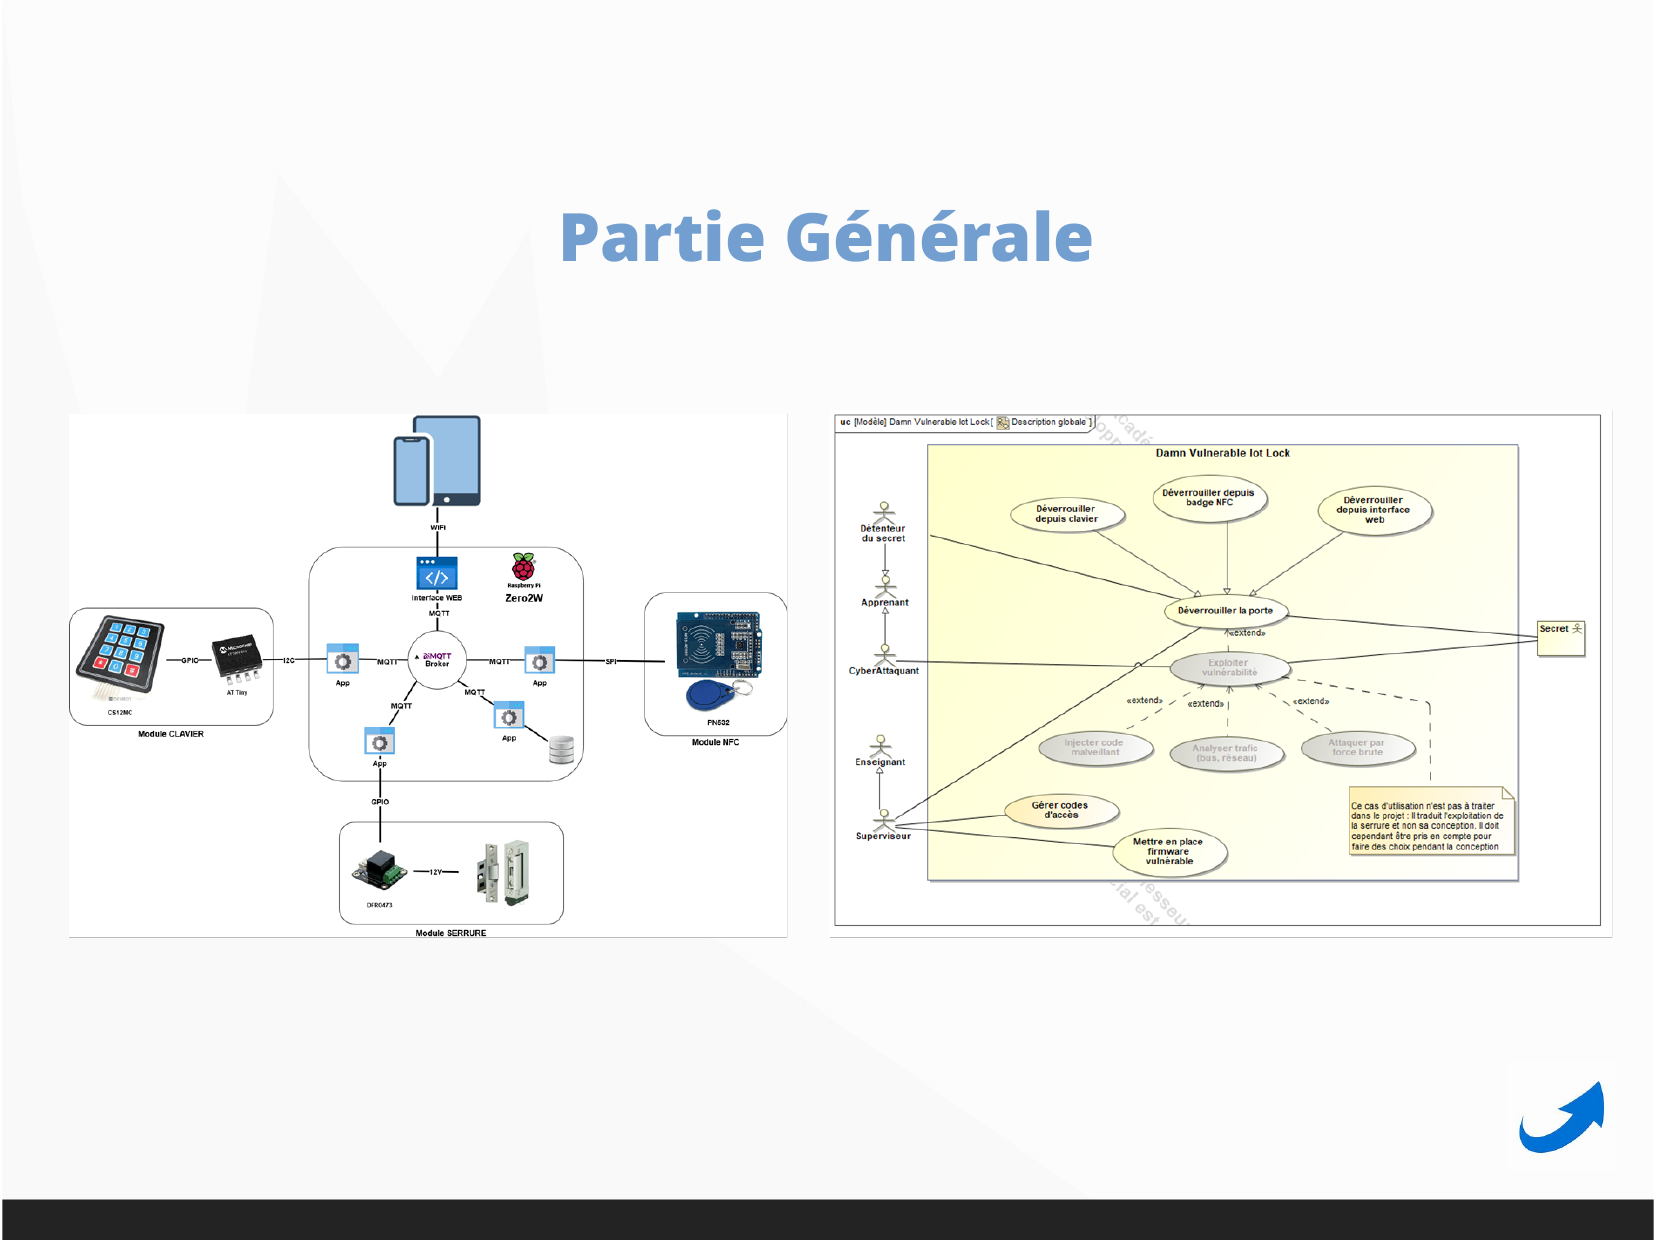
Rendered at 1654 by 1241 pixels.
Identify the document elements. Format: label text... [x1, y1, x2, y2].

title Partie Générale [82, 132, 1571, 340]
picture [2, 0, 1654, 1241]
